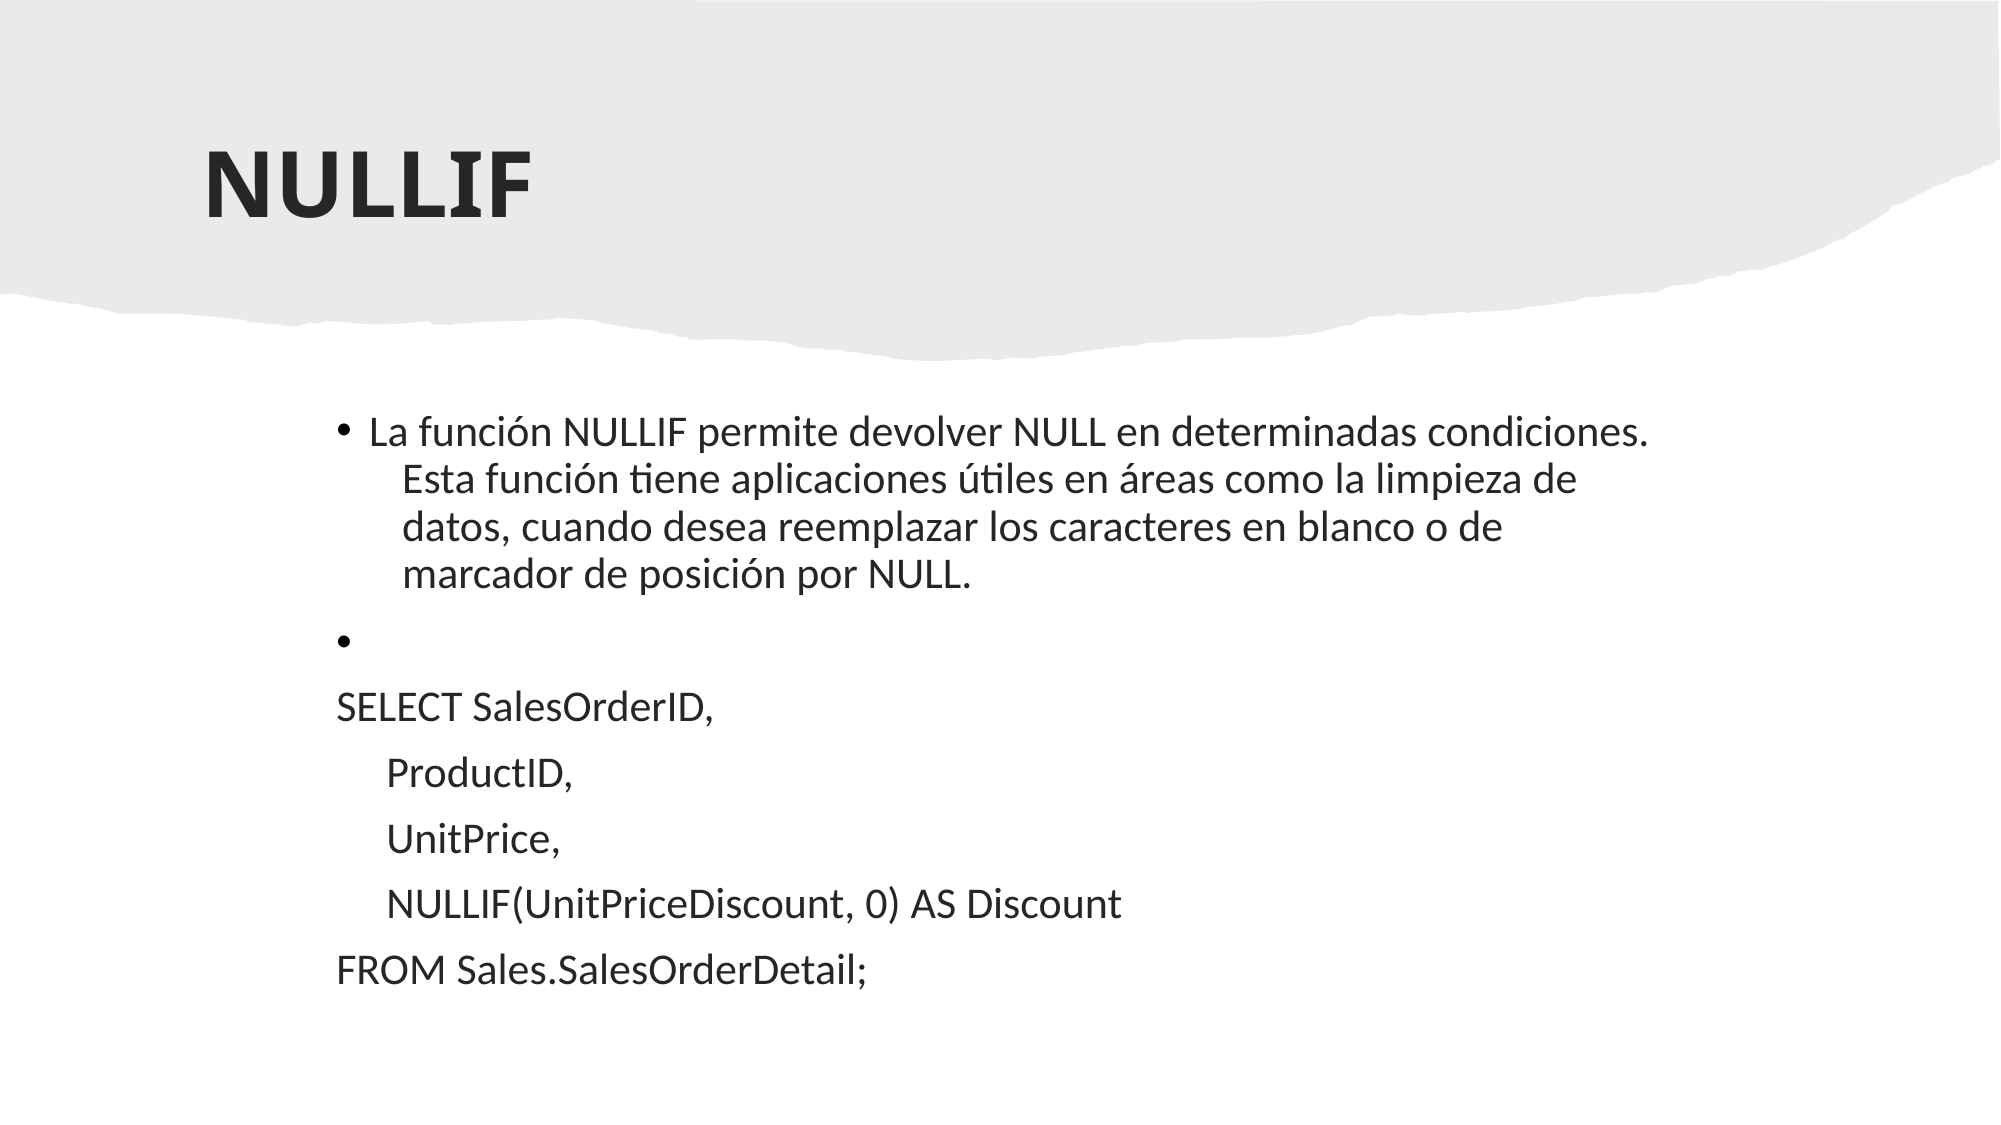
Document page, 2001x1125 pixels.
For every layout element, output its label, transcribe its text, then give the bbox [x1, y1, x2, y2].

list La función NULLIF permite devolver NULL en determinadas condiciones. Esta función tiene aplicaciones útiles en áreas como la limpieza de datos, cuando desea reemplazar los caracteres en blanco o de marcador de posición por NULL. SELECT SalesOrderID, ProductID, UnitPrice, NULLIF(UnitPriceDiscount, 0) AS Discount FROM Sales.SalesOrderDetail; [321, 398, 1679, 1004]
title NULLIF [186, 90, 1814, 286]
text_box [0, 0, 2000, 1125]
